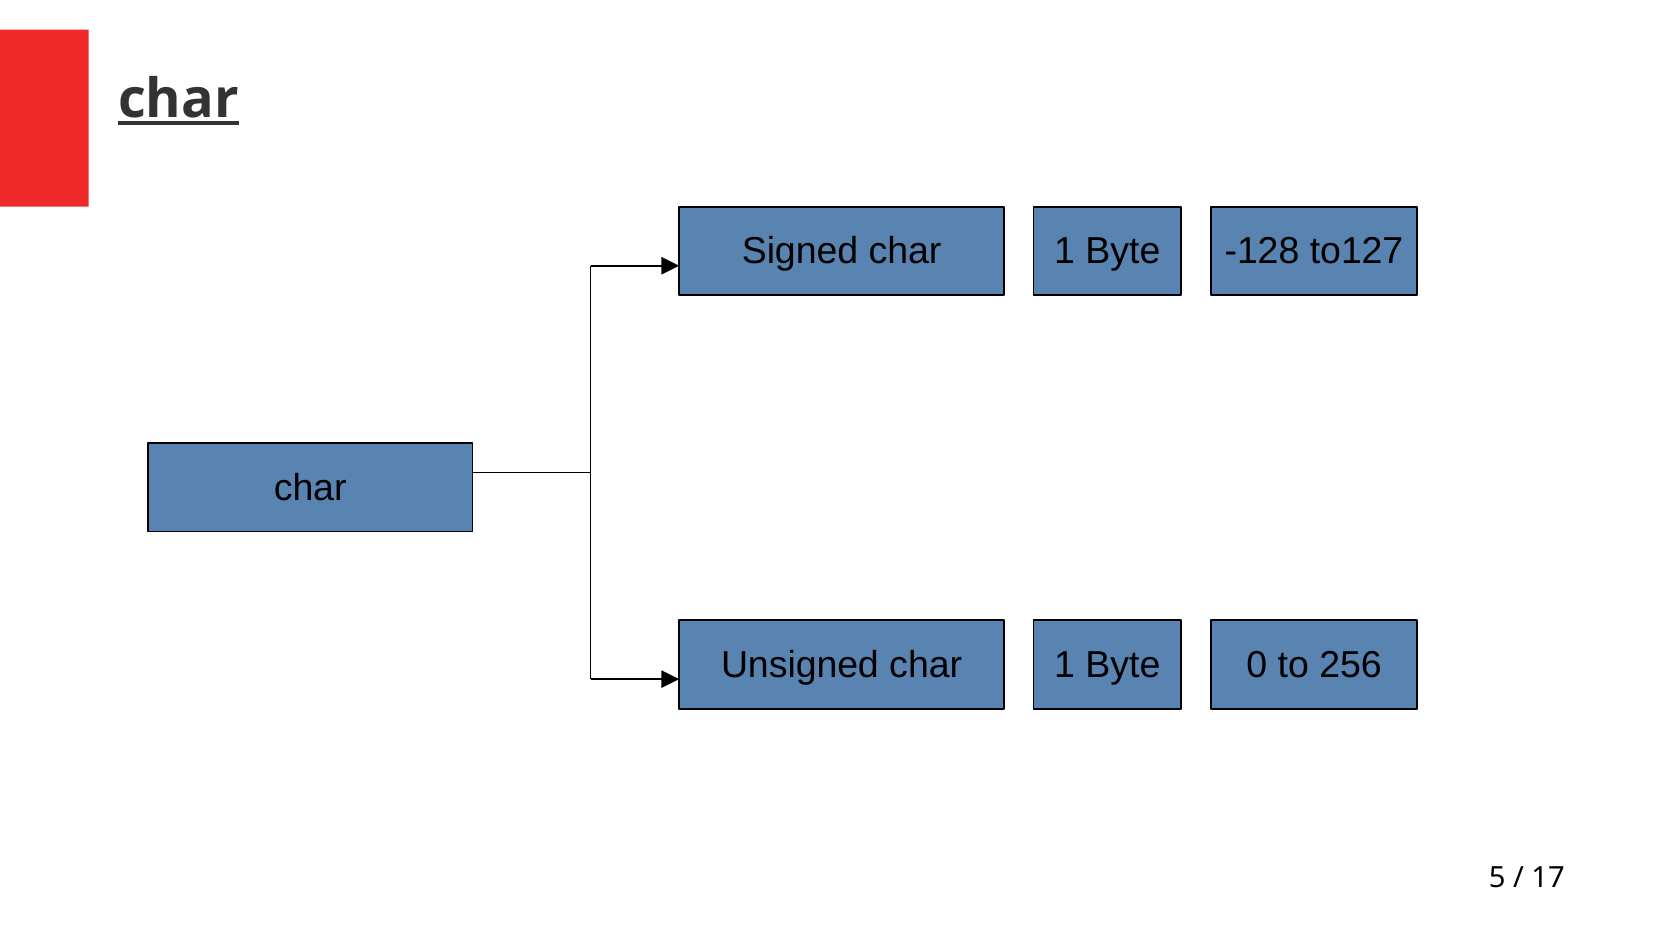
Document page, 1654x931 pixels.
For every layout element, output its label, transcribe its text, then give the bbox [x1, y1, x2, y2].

text_box Unsigned char [679, 620, 1004, 709]
text_box 0 to 256 [1210, 620, 1418, 709]
text_box Signed char [679, 206, 1004, 296]
title char [118, 59, 1595, 134]
text_box 1 Byte [1033, 620, 1182, 709]
text_box 1 Byte [1033, 206, 1182, 296]
text_box char [147, 442, 473, 532]
text_box -128 to127 [1210, 206, 1418, 296]
